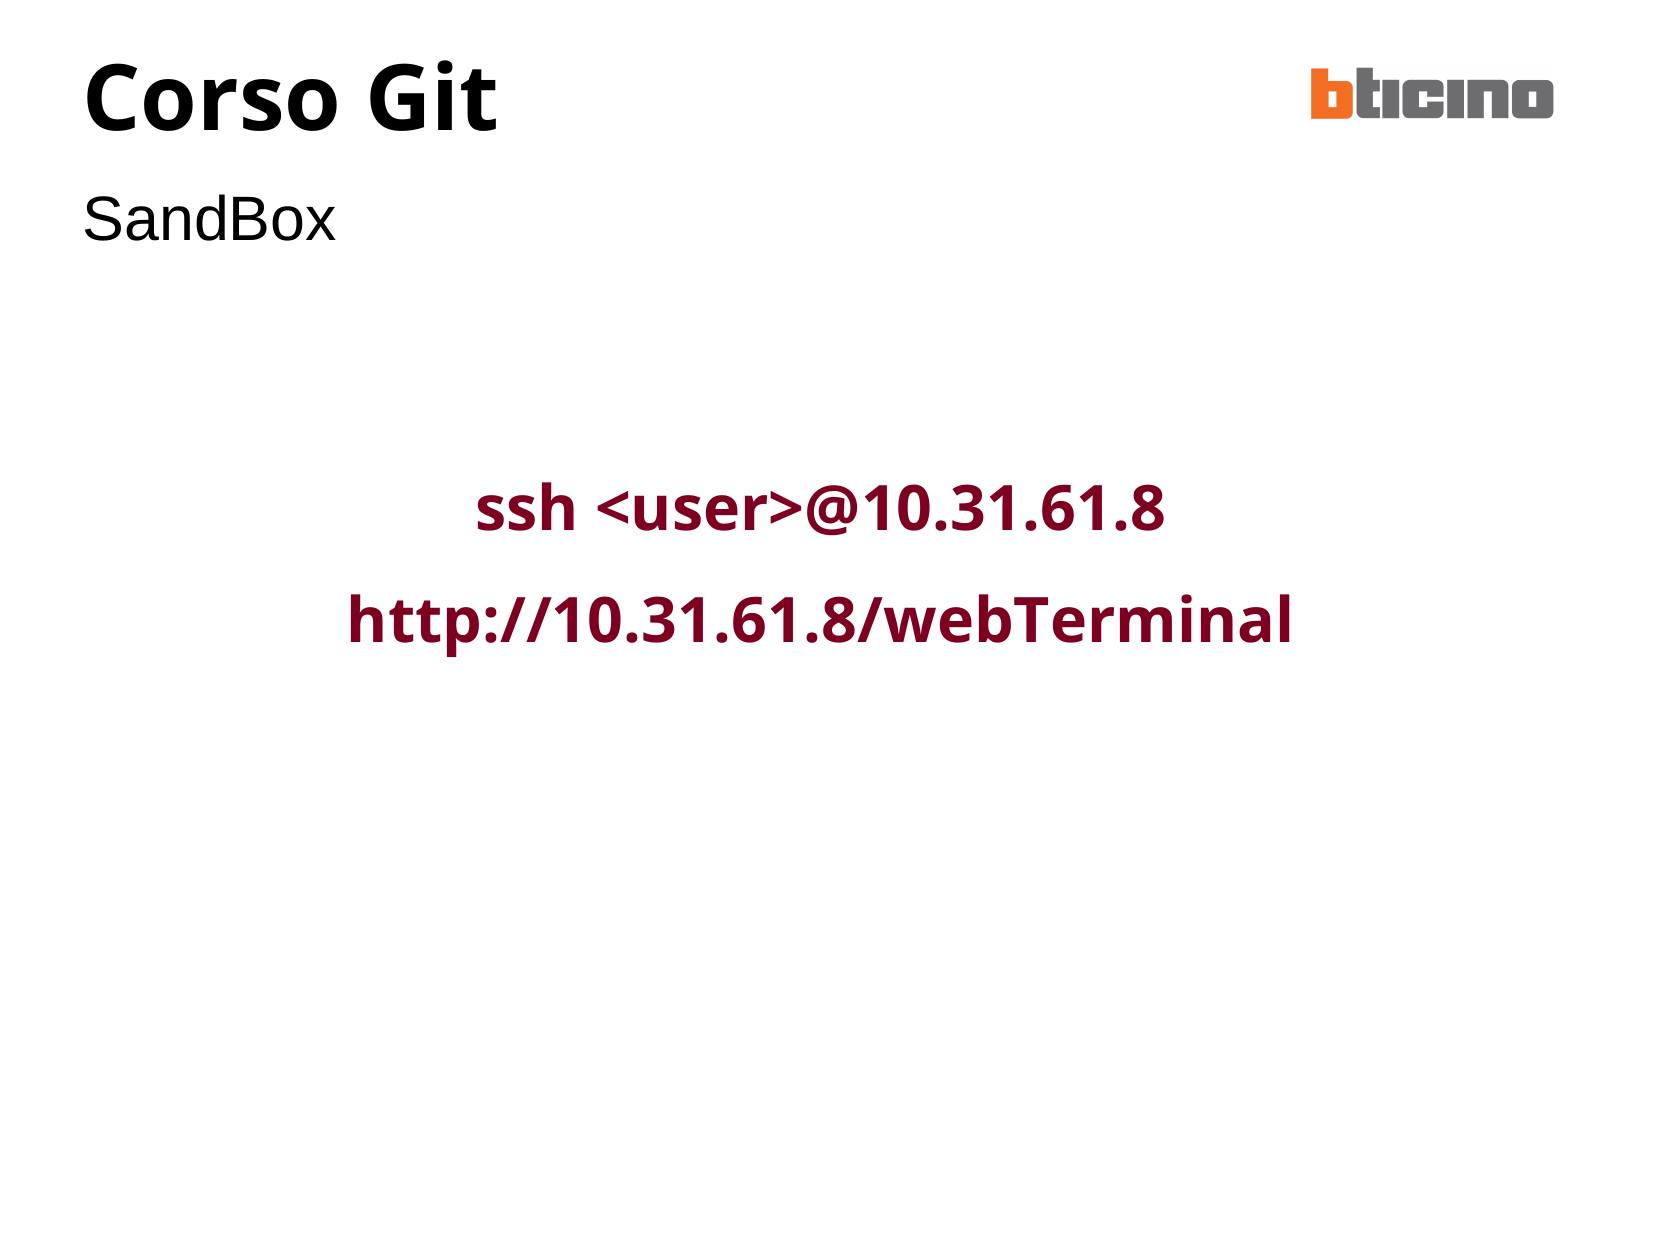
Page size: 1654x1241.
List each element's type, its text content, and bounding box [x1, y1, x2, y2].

list SandBox [82, 180, 1561, 256]
list http://10.31.61.8/webTerminal [82, 581, 1561, 657]
list ssh <user>@10.31.61.8 [82, 469, 1561, 545]
title Corso Git [82, 48, 1570, 151]
